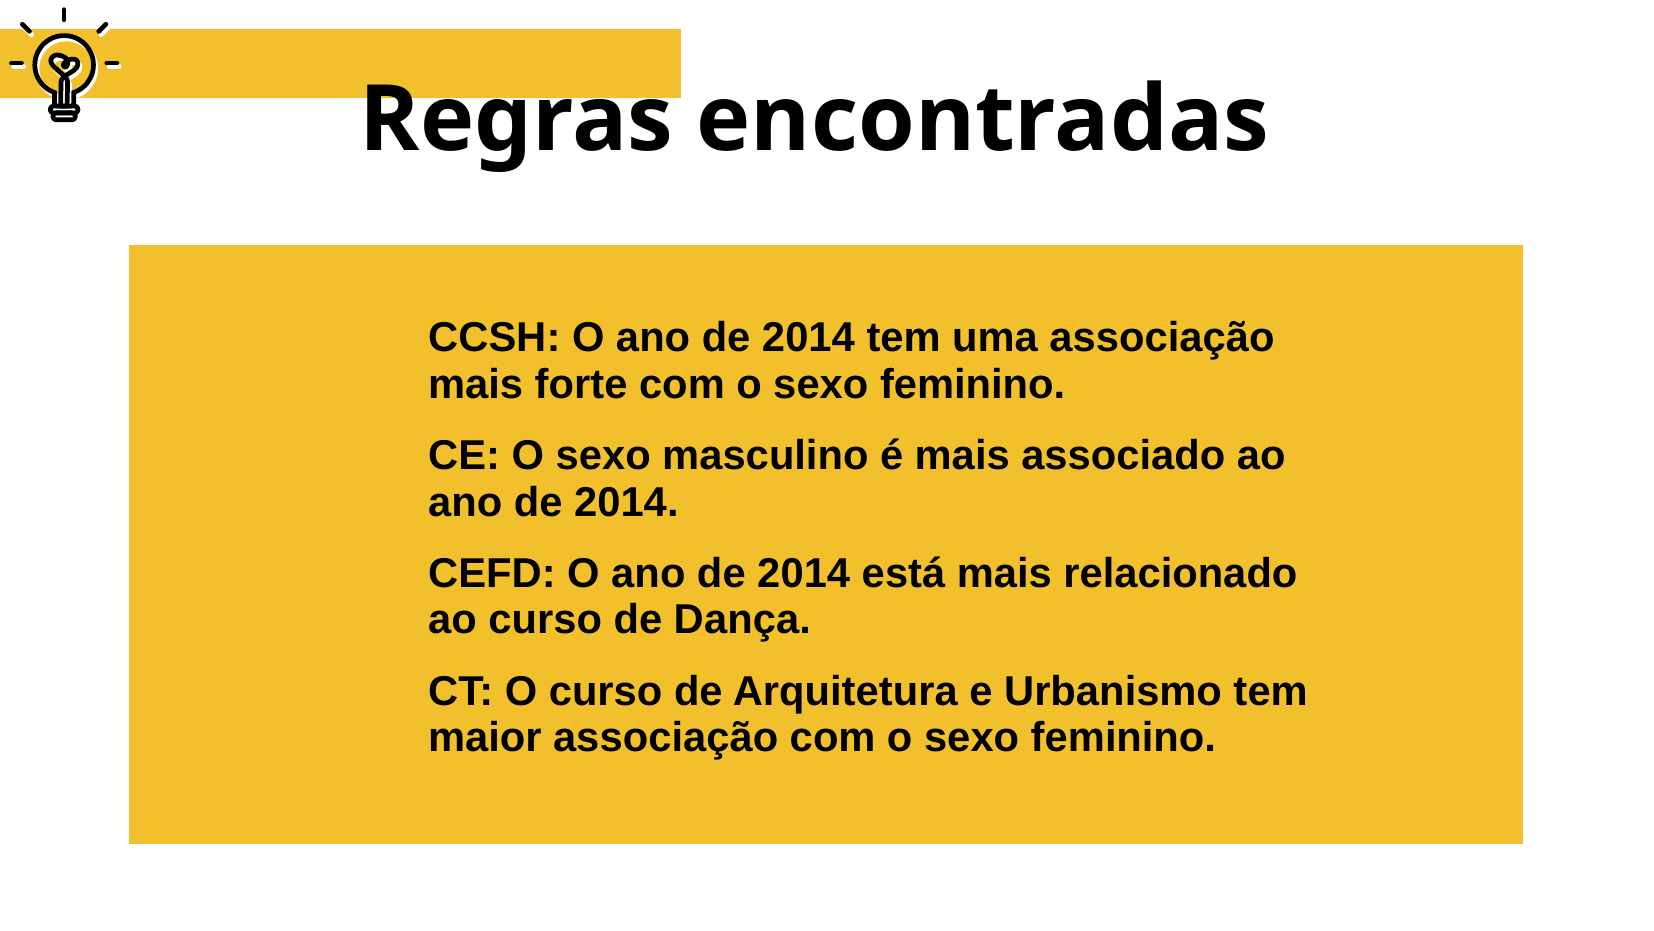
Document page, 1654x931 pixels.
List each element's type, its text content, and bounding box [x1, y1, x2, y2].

title Regras encontradas [82, 37, 1571, 193]
text_box CCSH: O ano de 2014 tem uma associação mais forte com o sexo feminino. CE: O sexo masculino é mais associado ao ano de 2014. CEFD: O ano de 2014 está mais relacionado ao curso de Dança. CT: O curso de Arquitetura e Urbanismo tem maior associação com o sexo feminino. [413, 306, 1340, 768]
